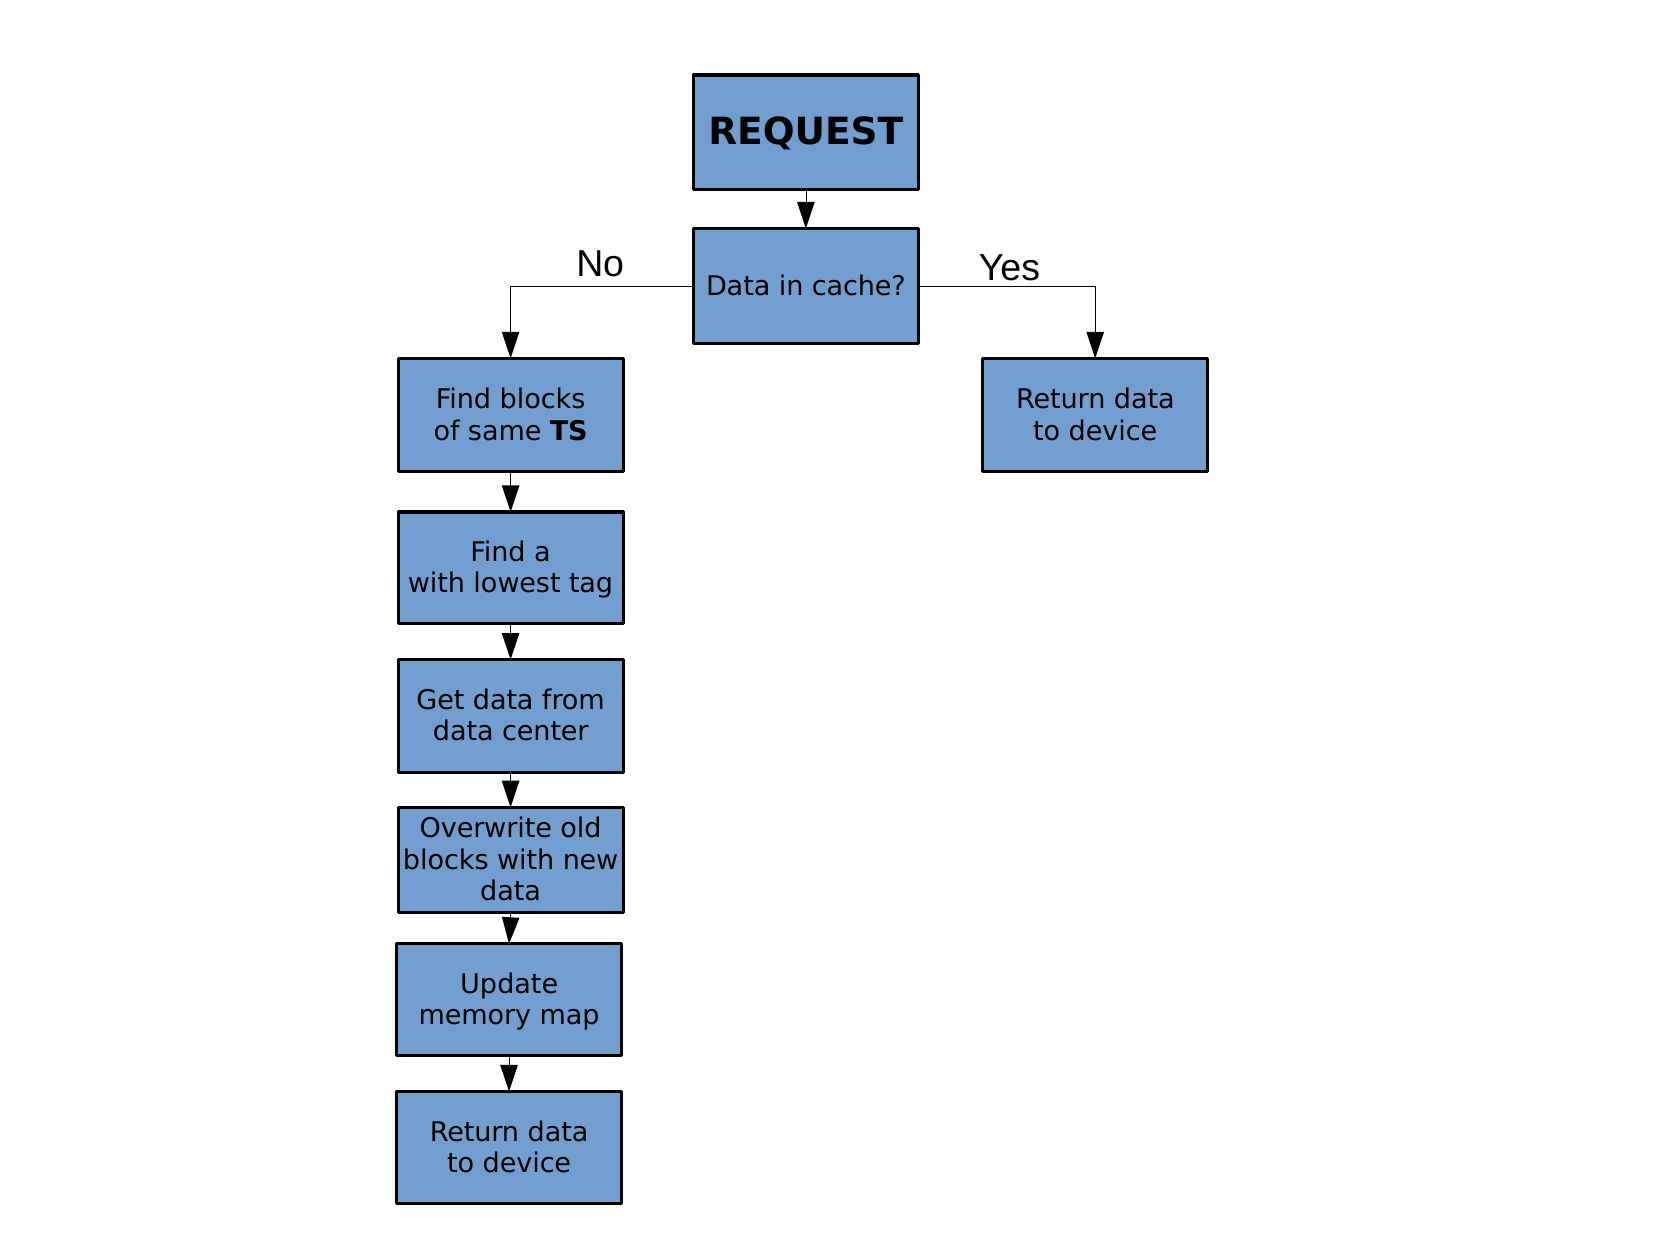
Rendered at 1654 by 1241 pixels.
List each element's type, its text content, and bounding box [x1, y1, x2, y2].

text_box No [561, 234, 639, 286]
text_box Data in cache? [693, 228, 919, 344]
text_box Return data to device [396, 1091, 622, 1204]
text_box Find a with lowest tag [398, 511, 624, 624]
text_box Update memory map [396, 943, 622, 1056]
text_box Get data from data center [398, 659, 624, 773]
text_box No [561, 287, 639, 292]
text_box Overwrite old blocks with new data [398, 807, 624, 913]
text_box Yes [964, 239, 1057, 286]
text_box Find blocks of same TS [398, 358, 624, 472]
text_box REQUEST [693, 74, 919, 190]
text_box Yes [964, 287, 1057, 296]
text_box Return data to device [982, 358, 1208, 472]
